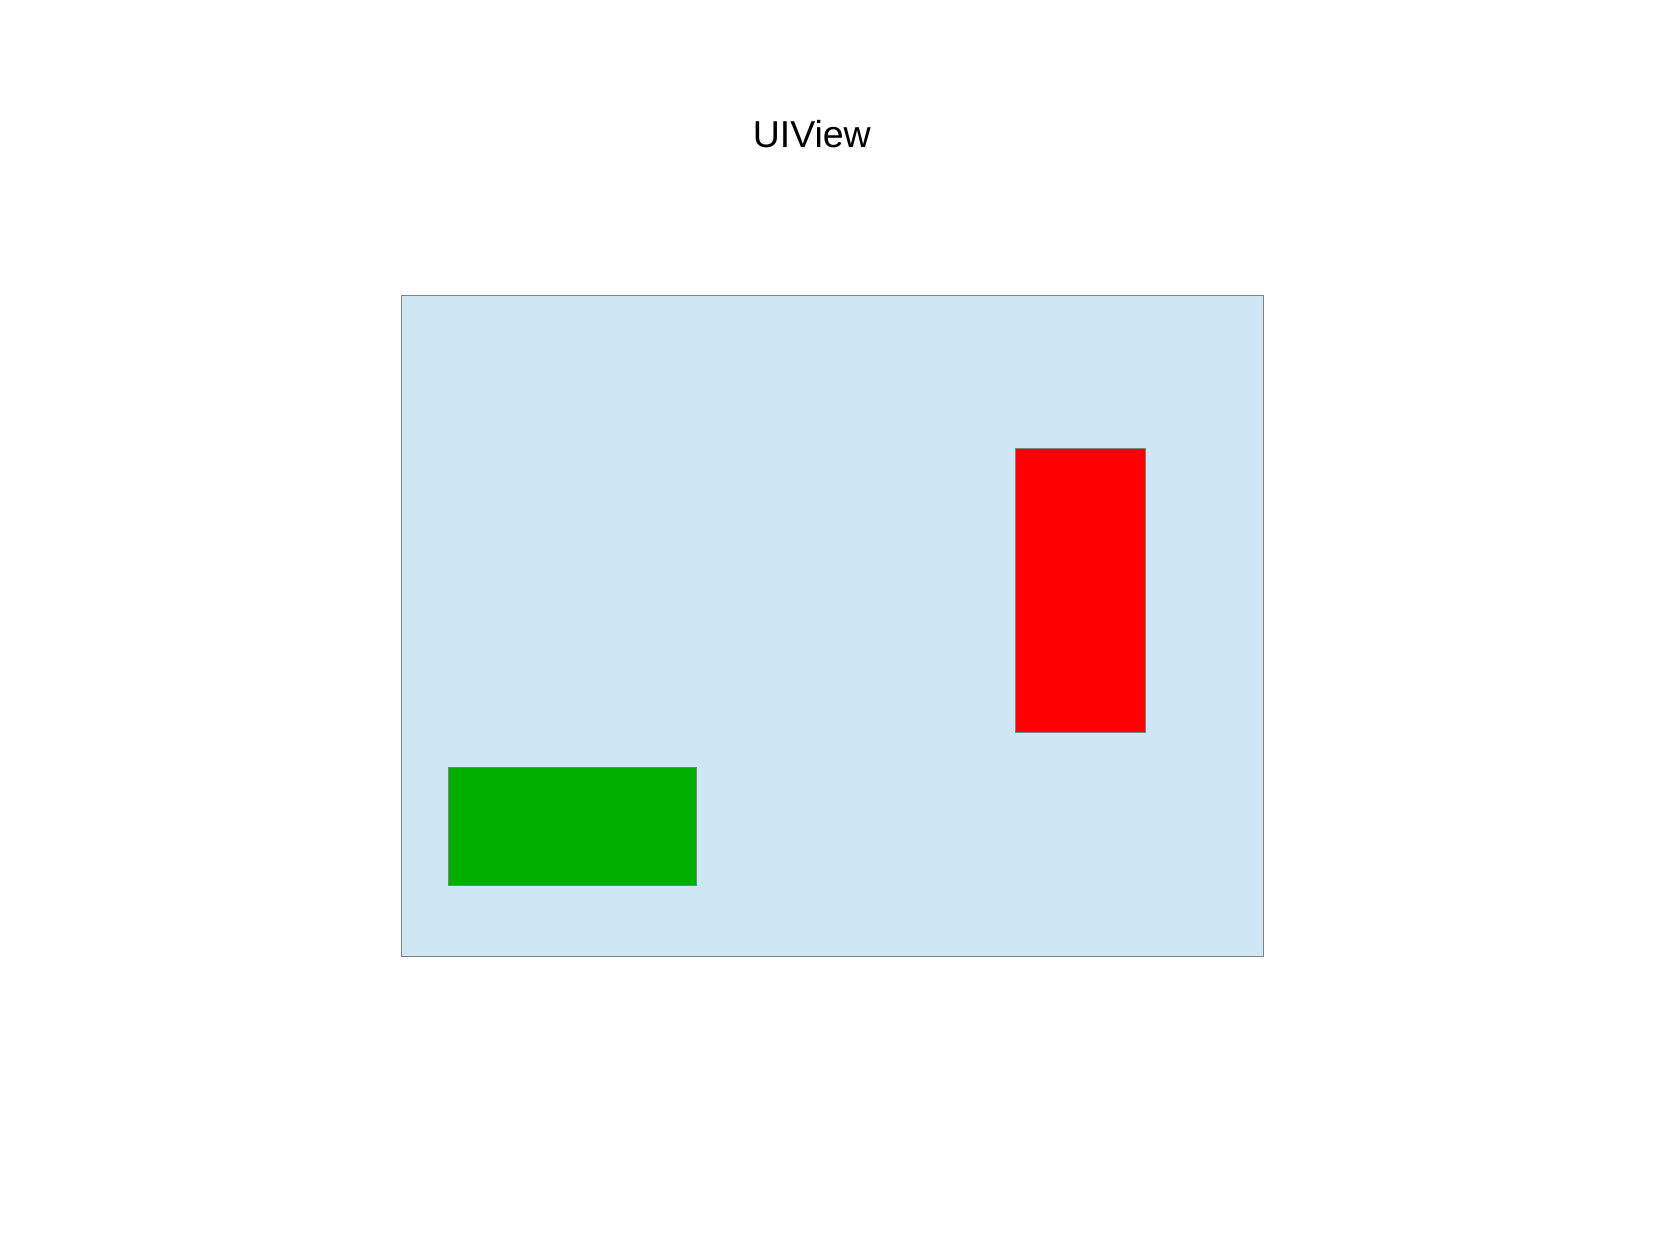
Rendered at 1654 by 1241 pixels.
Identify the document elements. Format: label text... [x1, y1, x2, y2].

text_box [401, 295, 1264, 957]
text_box UIView [738, 106, 886, 164]
